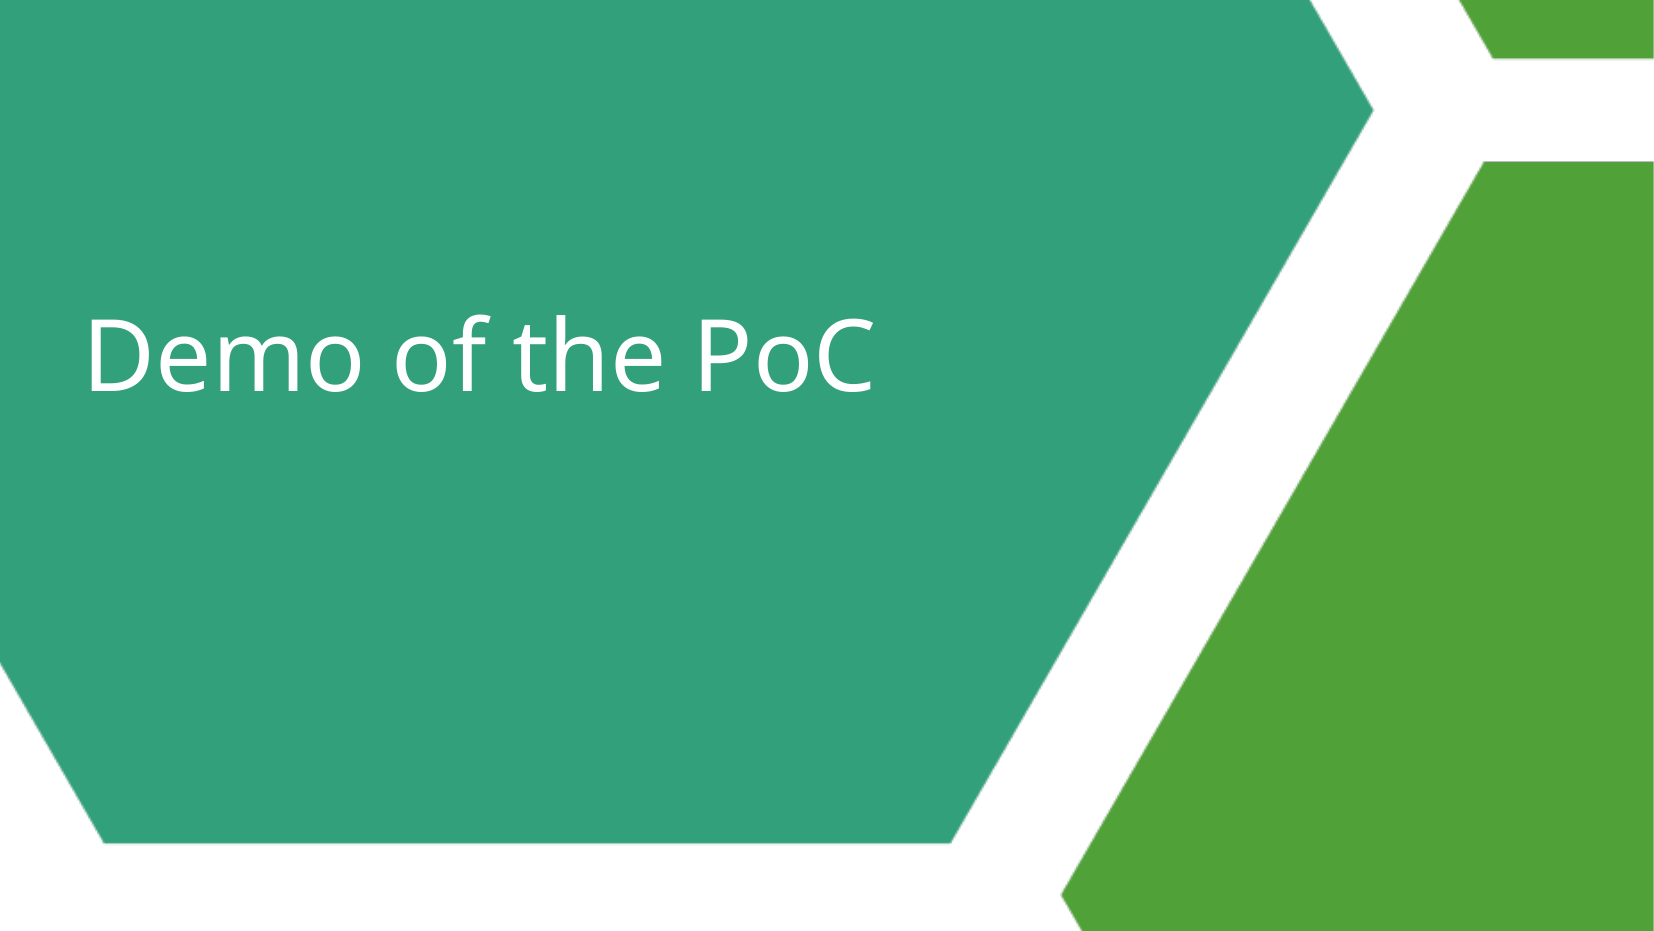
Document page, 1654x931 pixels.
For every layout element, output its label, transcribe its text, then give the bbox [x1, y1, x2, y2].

title Demo of the PoC [82, 219, 1218, 486]
picture [0, 0, 1654, 931]
